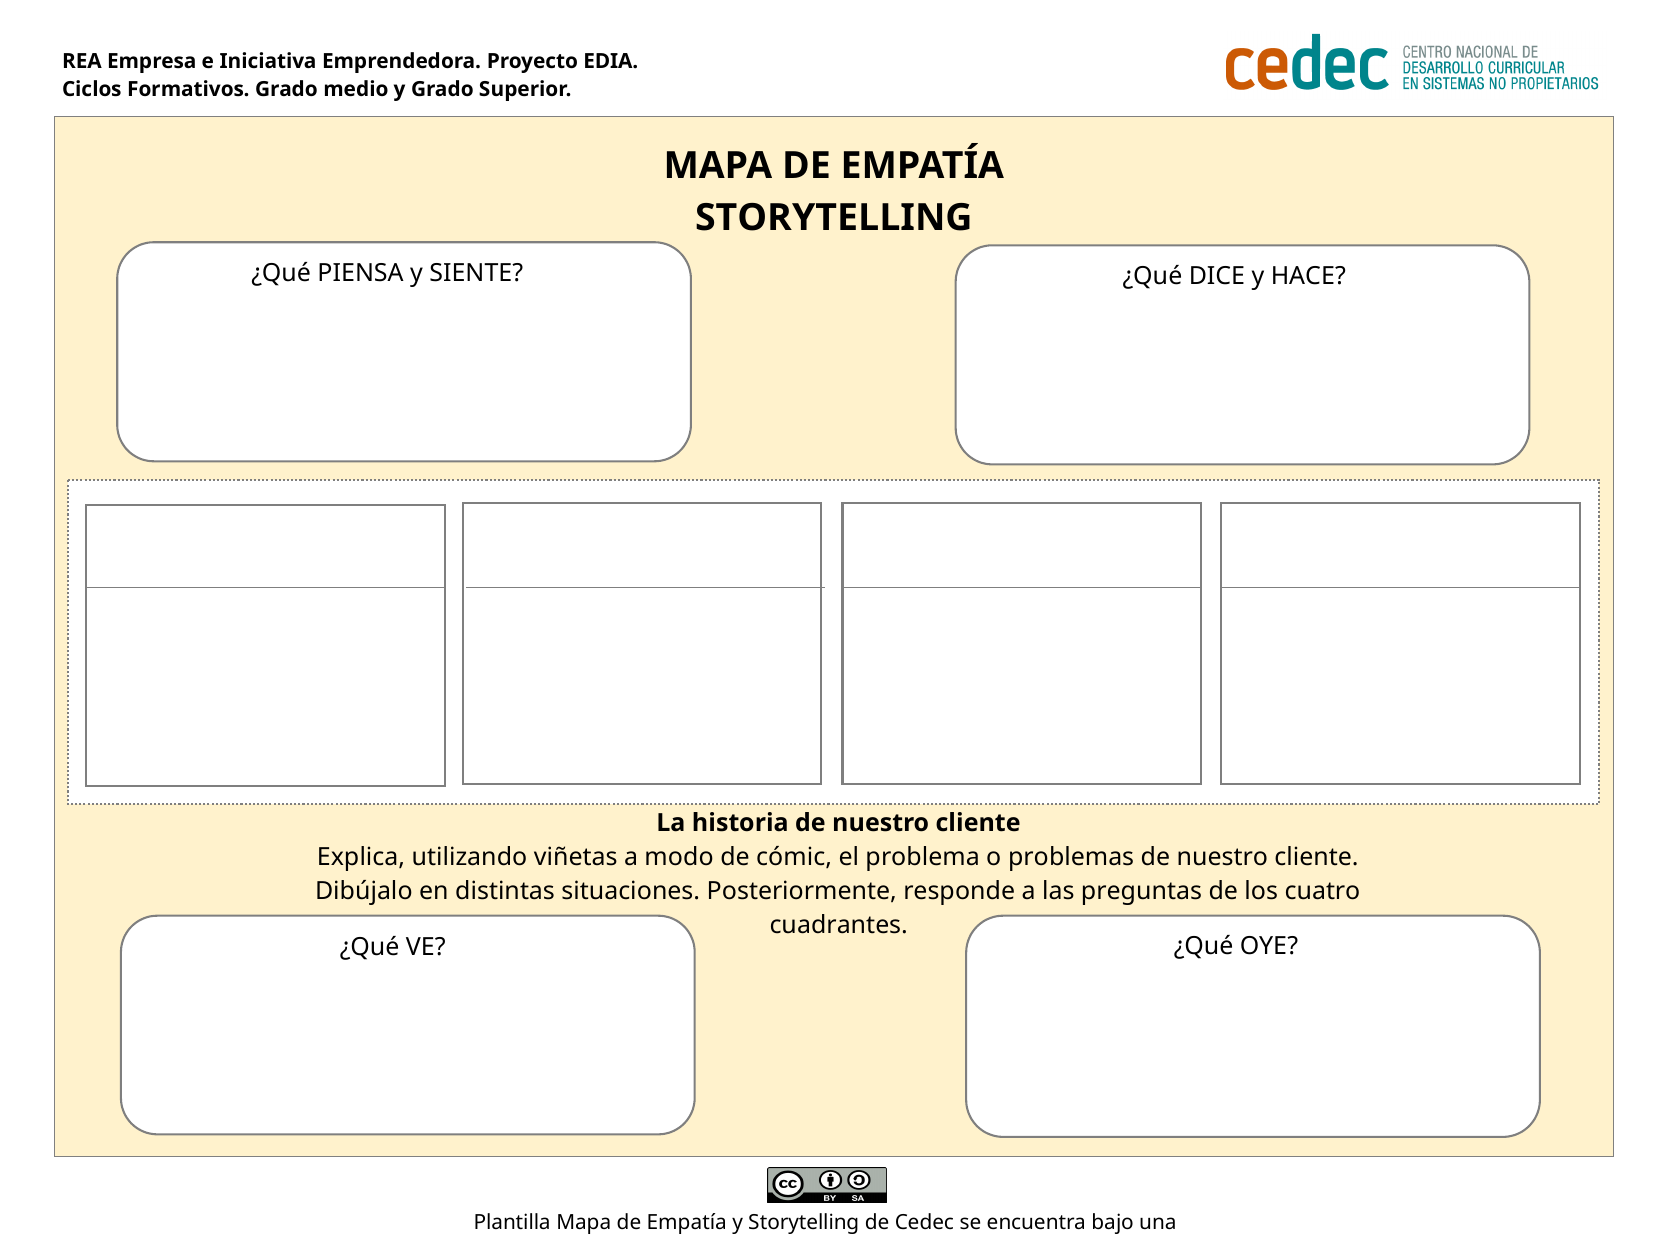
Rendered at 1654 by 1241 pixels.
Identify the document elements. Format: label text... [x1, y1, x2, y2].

picture [1223, 31, 1607, 100]
text_box ¿Qué VE? [324, 921, 532, 993]
text_box ¿Qué OYE? [1158, 920, 1316, 964]
text_box MAPA DE EMPATÍA STORYTELLING [646, 131, 1022, 234]
text_box ¿Qué PIENSA y SIENTE? [236, 247, 562, 319]
text_box La historia de nuestro cliente Explica, utilizando viñetas a modo de cómic, el problema o problemas de nuestro cliente. Dibújalo en distintas situaciones. Posteriormente, responde a las preguntas de los cuatro cuadrantes. [259, 804, 1419, 905]
text_box REA Empresa e Iniciativa Emprendedora. Proyecto EDIA. Ciclos Formativos. Grado medio y Grado Superior. [47, 39, 654, 110]
text_box ¿Qué DICE y HACE? [1107, 250, 1367, 294]
text_box Plantilla Mapa de Empatía y Storytelling de Cedec se encuentra bajo una licenciacreativecommonsatribución-compartirigual4.0españa. [165, 1200, 1490, 1241]
text_box [54, 117, 1614, 1156]
picture [767, 1167, 887, 1200]
